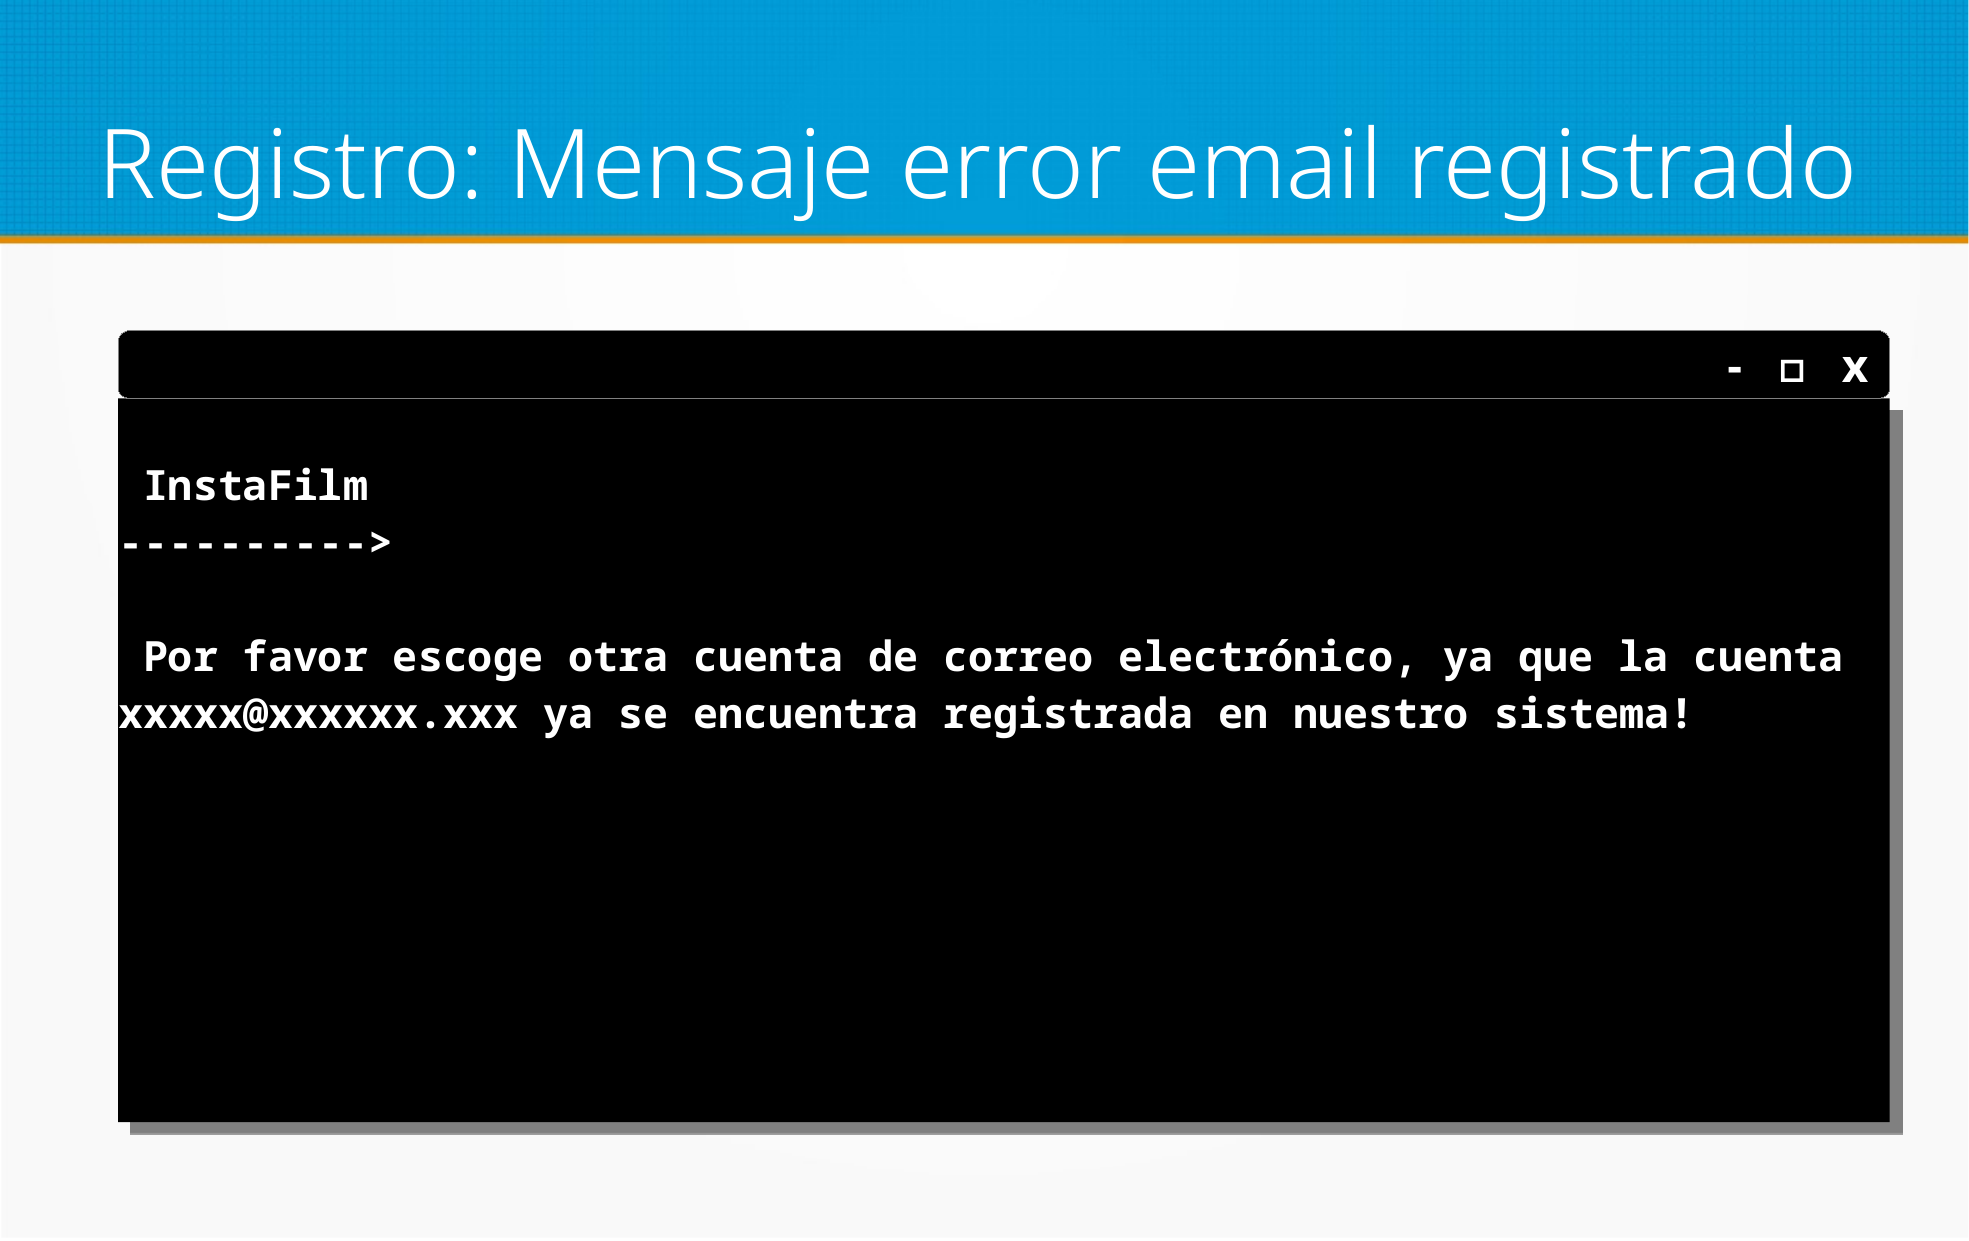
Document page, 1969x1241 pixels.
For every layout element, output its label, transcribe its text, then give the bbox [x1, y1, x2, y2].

picture [0, 233, 1969, 1241]
text_box - □ x [118, 330, 1890, 399]
title Registro: Mensaje error email registrado [98, 19, 1870, 227]
text_box InstaFilm ----------> Por favor escoge otra cuenta de correo electrónico, ya que la cuenta xxxxx@xxxxxx.xxx ya se encuentra registrada en nuestro sistema! [118, 398, 1890, 1123]
